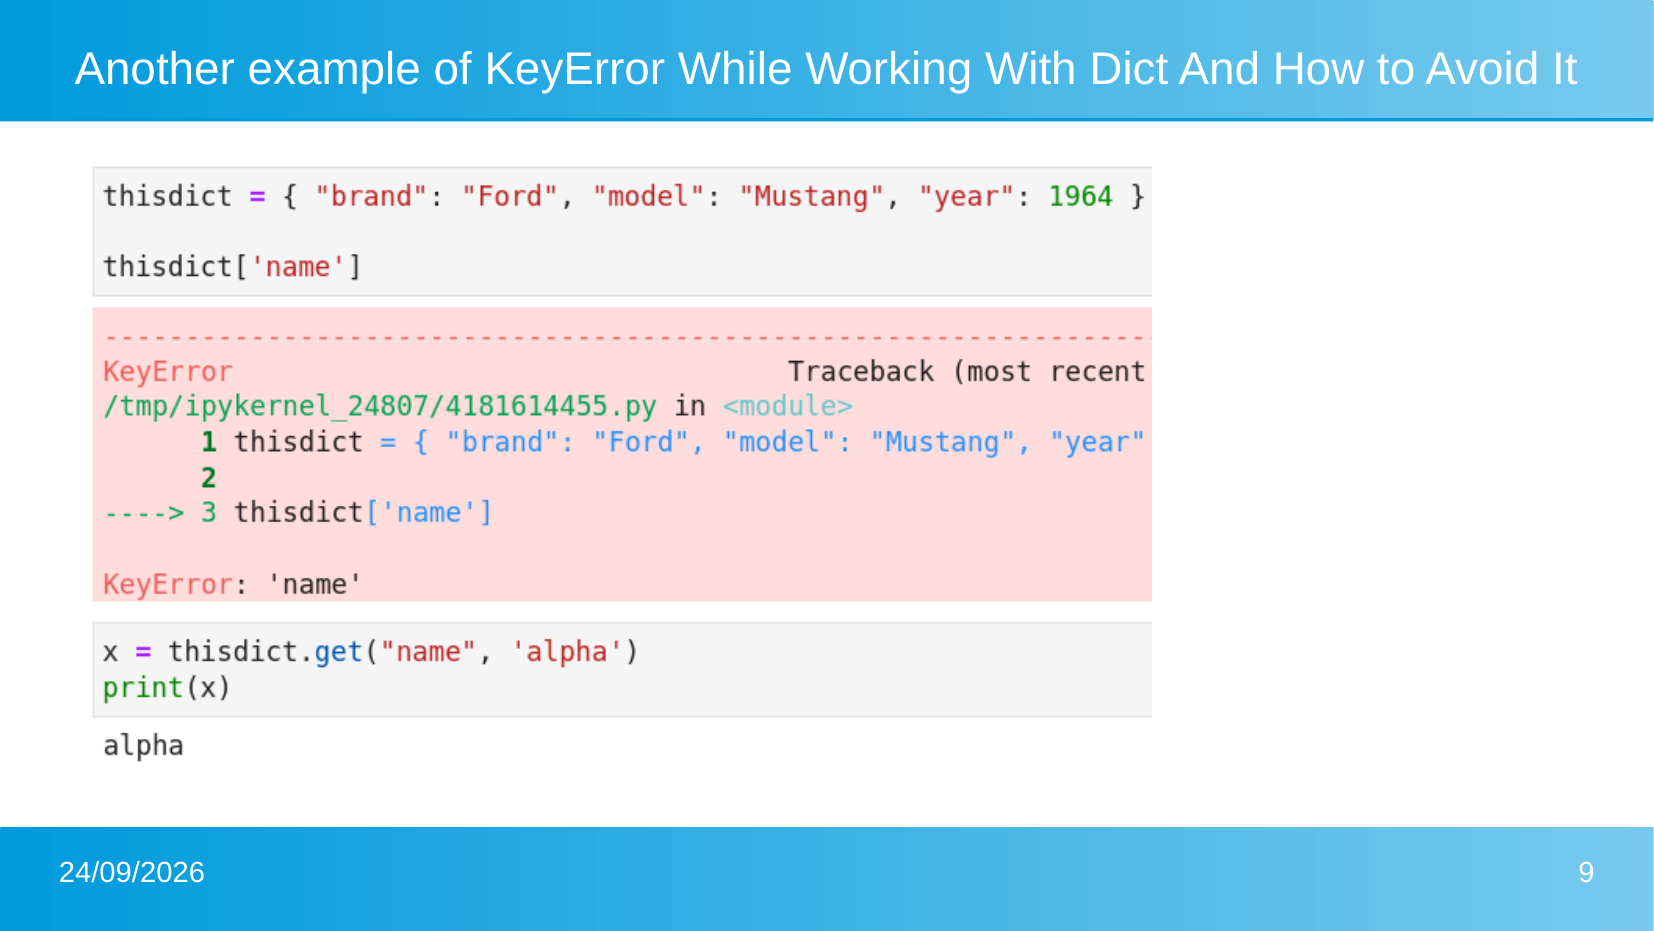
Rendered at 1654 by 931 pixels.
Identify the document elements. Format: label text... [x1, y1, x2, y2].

picture [85, 156, 1152, 774]
title Another example of KeyError While Working With Dict And How to Avoid It [59, 29, 1595, 108]
